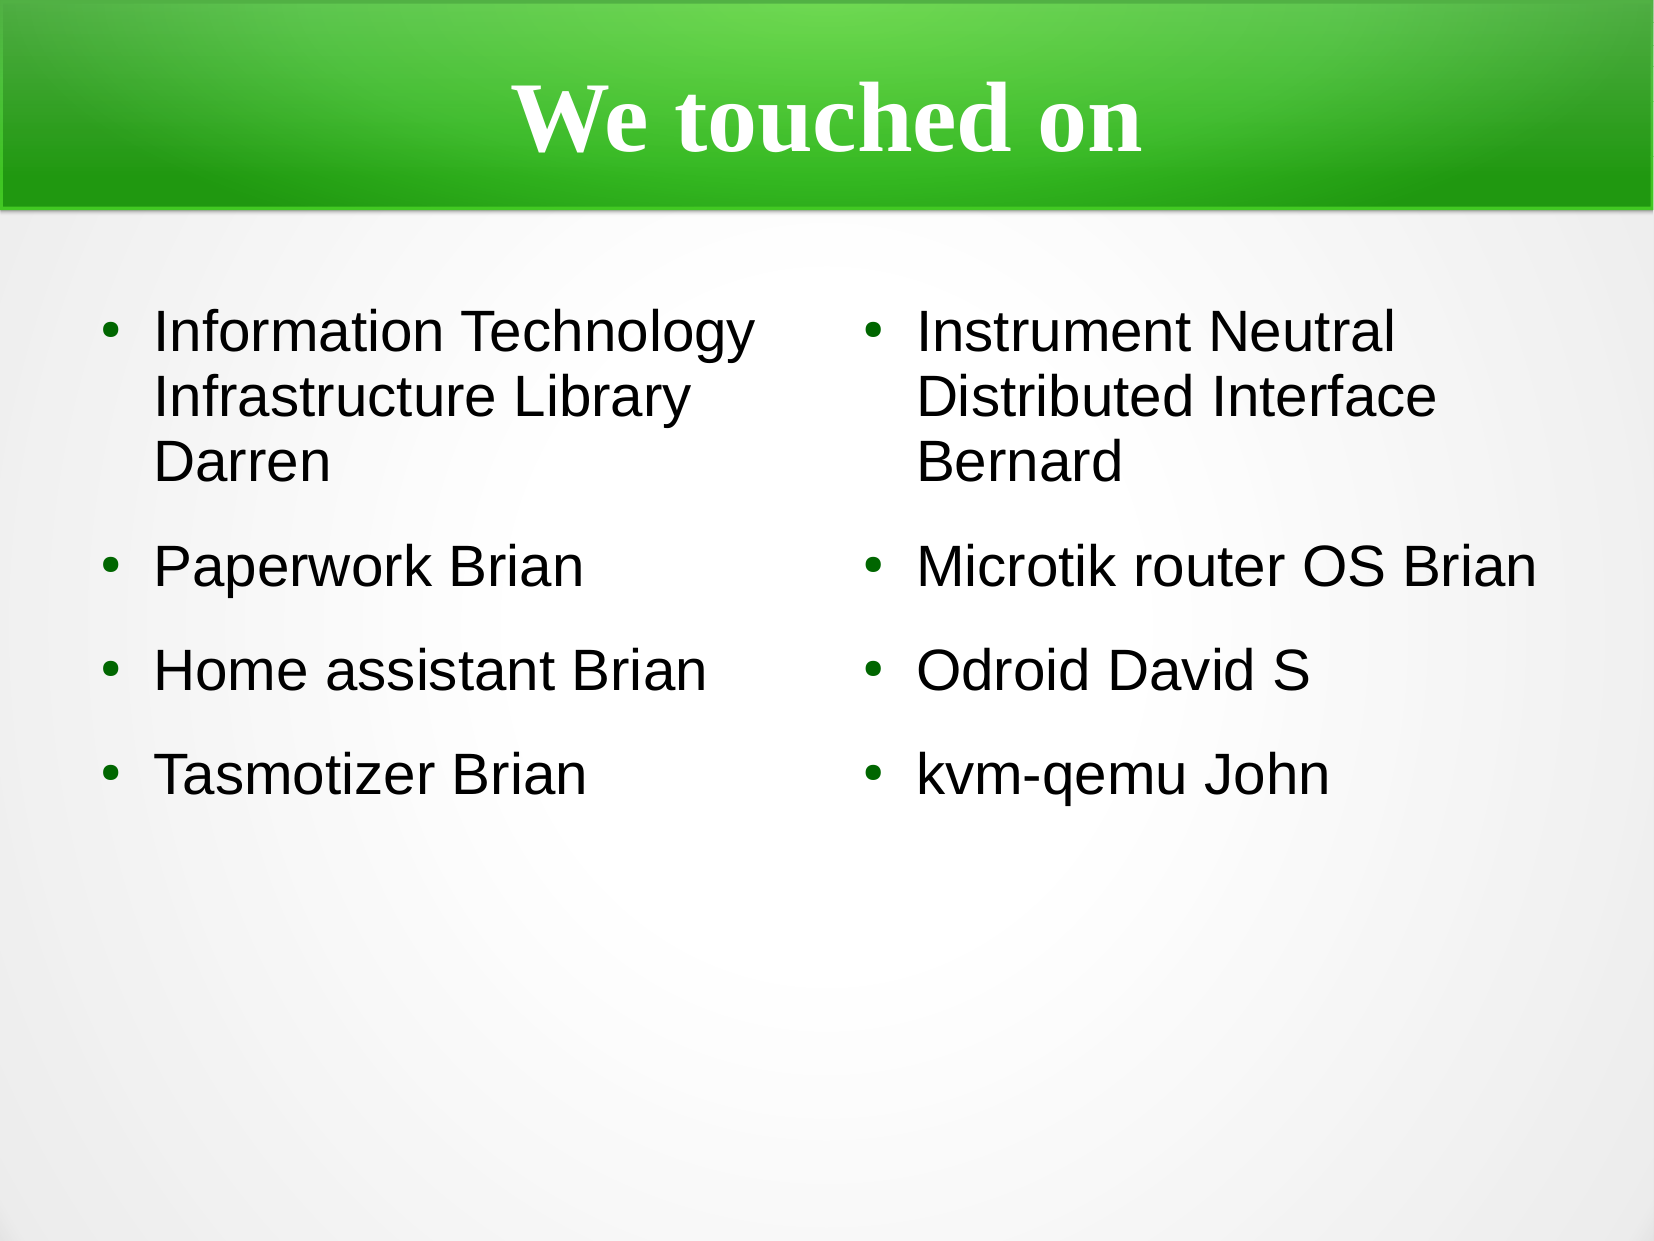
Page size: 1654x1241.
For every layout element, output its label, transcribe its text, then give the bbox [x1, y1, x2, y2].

title We touched on [82, 45, 1571, 192]
list Information Technology Infrastructure Library Darren Paperwork Brian Home assistant Brian Tasmotizer Brian [82, 299, 809, 1019]
list Instrument Neutral Distributed Interface Bernard Microtik router OS Brian Odroid David S kvm-qemu John [845, 299, 1572, 1019]
